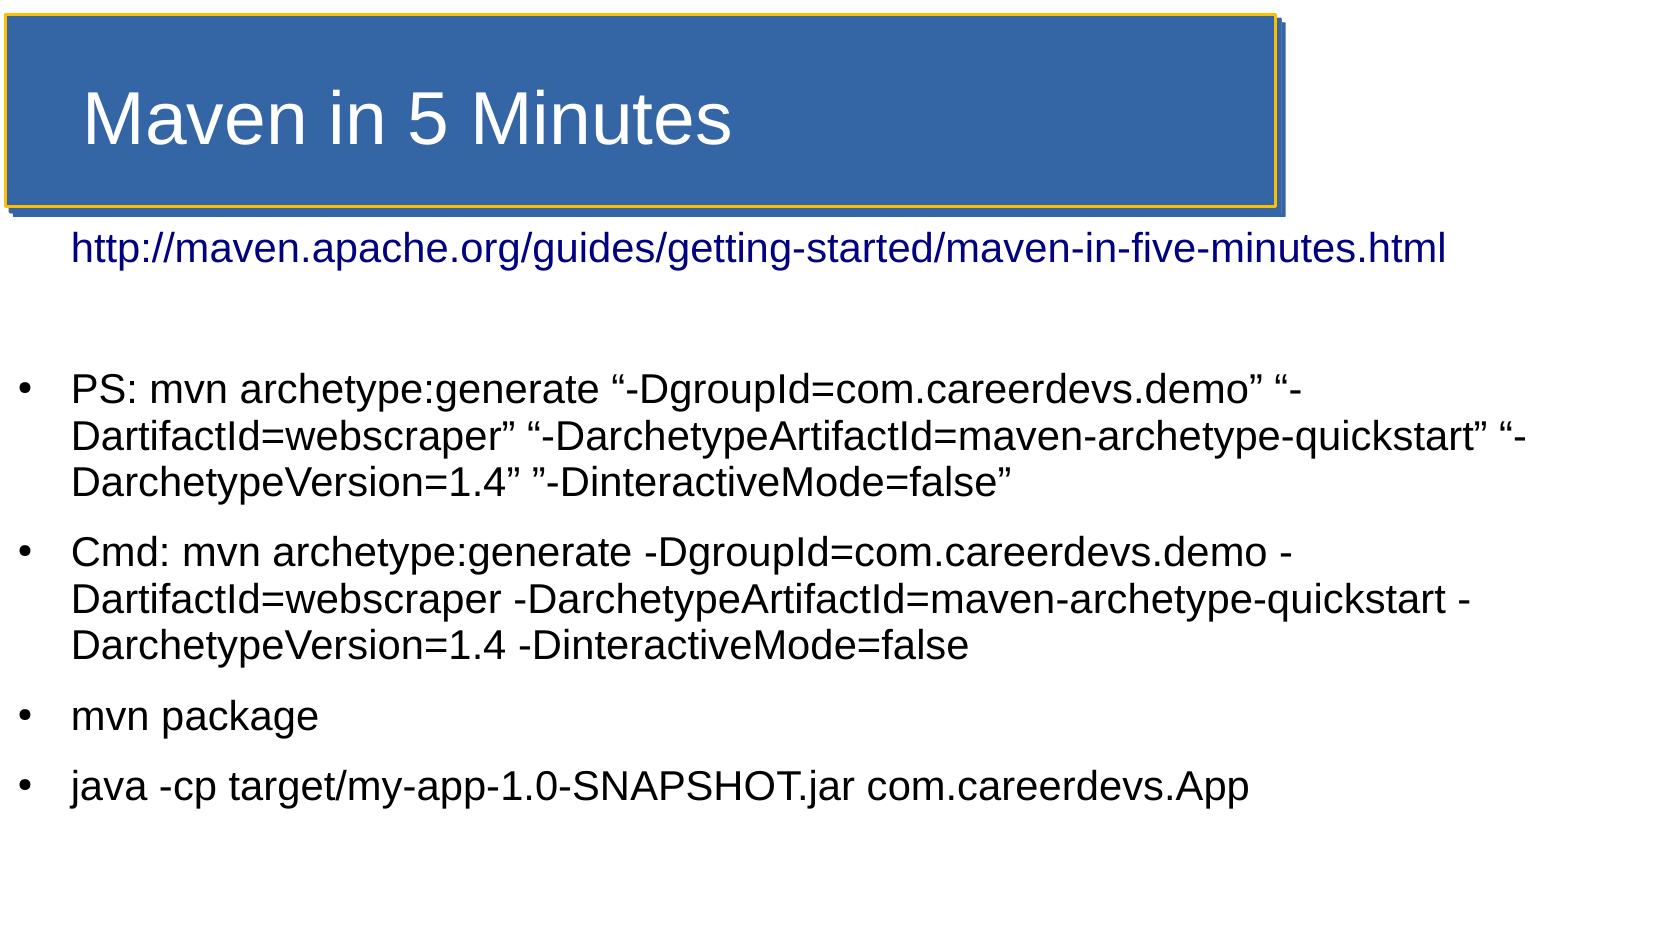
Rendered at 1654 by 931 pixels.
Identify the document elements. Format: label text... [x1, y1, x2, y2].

title Maven in 5 Minutes [82, 44, 1235, 192]
list http://maven.apache.org/guides/getting-started/maven-in-five-minutes.html PS: mvn archetype:generate “-DgroupId=com.careerdevs.demo” “-DartifactId=webscraper” “-DarchetypeArtifactId=maven-archetype-quickstart” “-DarchetypeVersion=1.4” ”-DinteractiveMode=false” Cmd: mvn archetype:generate -DgroupId=com.careerdevs.demo -DartifactId=webscraper -DarchetypeArtifactId=maven-archetype-quickstart -DarchetypeVersion=1.4 -DinteractiveMode=false mvn package java -cp target/my-app-1.0-SNAPSHOT.jar com.careerdevs.App [0, 225, 1576, 889]
